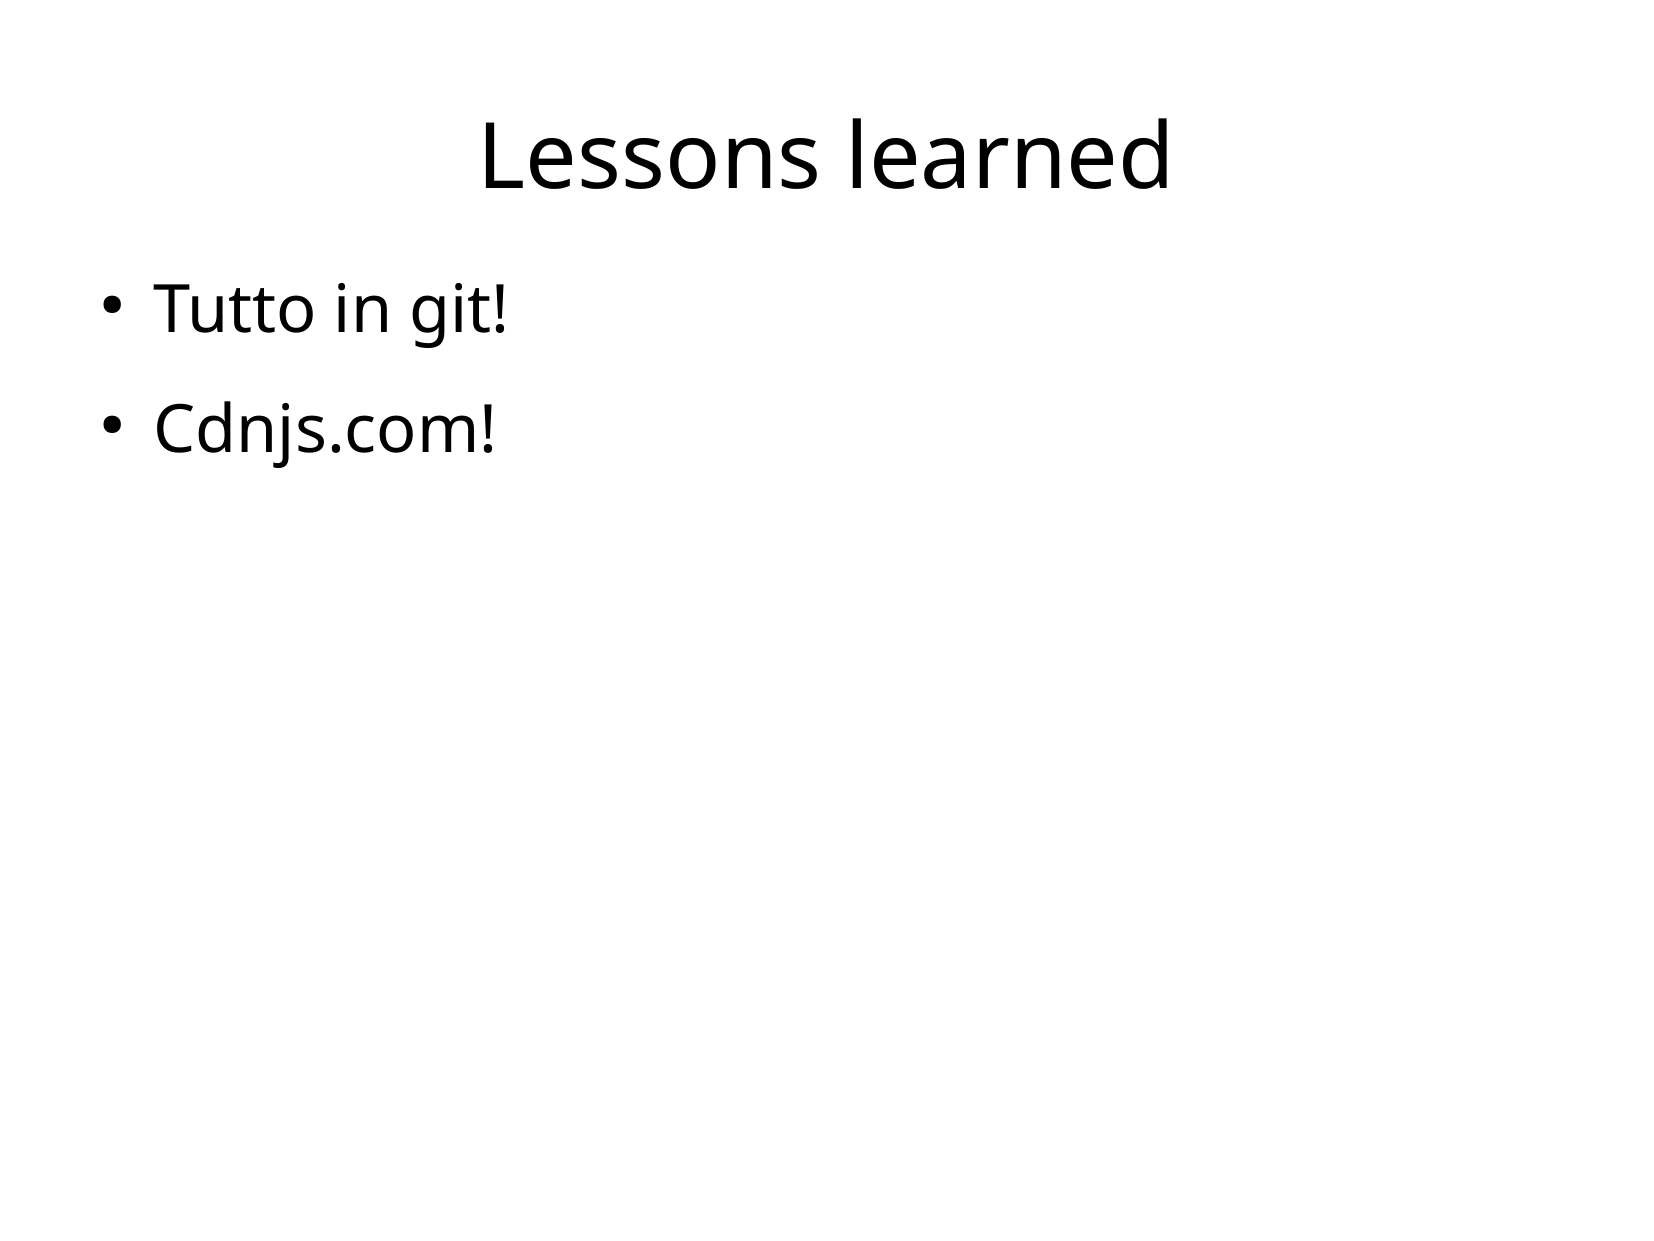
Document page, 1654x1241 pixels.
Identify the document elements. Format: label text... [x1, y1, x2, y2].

list Tutto in git! Cdnjs.com! [82, 261, 1571, 981]
title Lessons learned [82, 49, 1571, 257]
